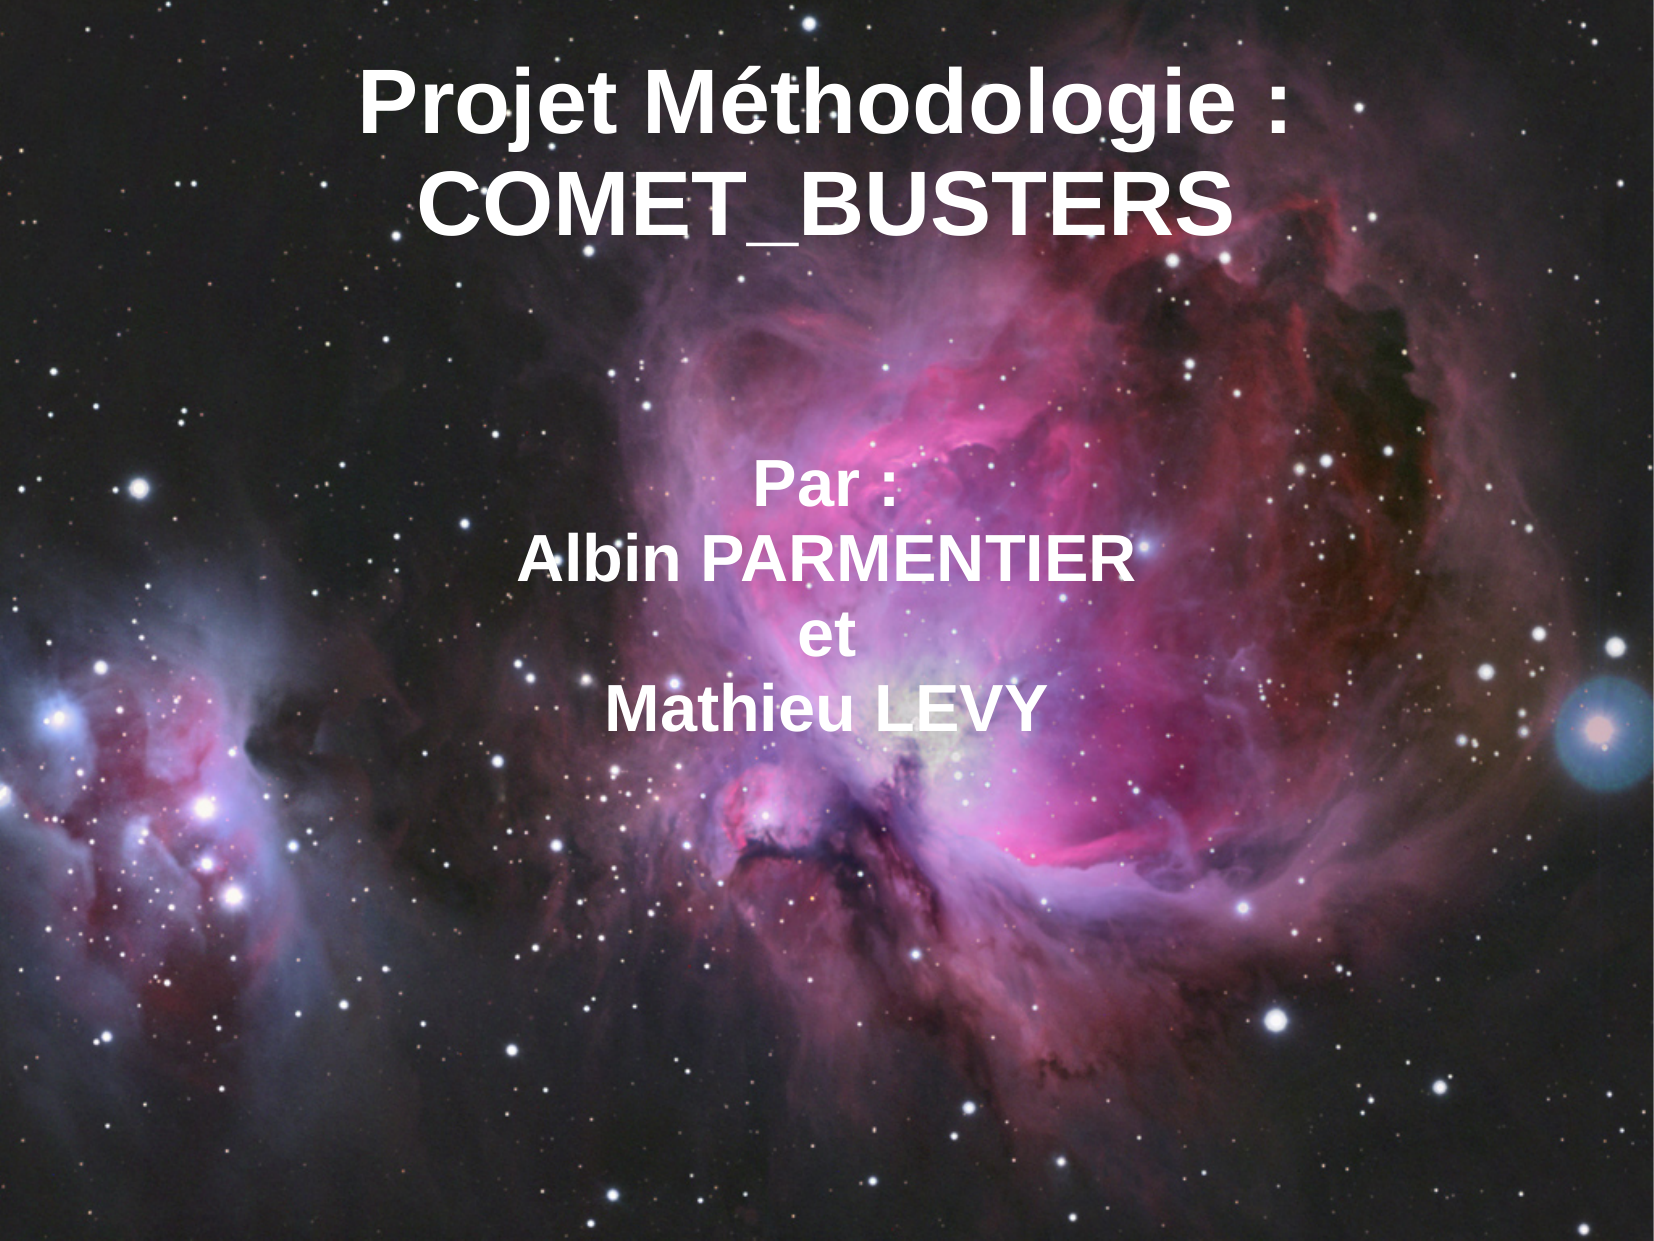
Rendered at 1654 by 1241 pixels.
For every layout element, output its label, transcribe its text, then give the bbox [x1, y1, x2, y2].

title Projet Méthodologie : COMET_BUSTERS [82, 49, 1571, 236]
subtitle Par : Albin PARMENTIER et Mathieu LEVY [82, 236, 1571, 956]
picture [0, 0, 1654, 1241]
